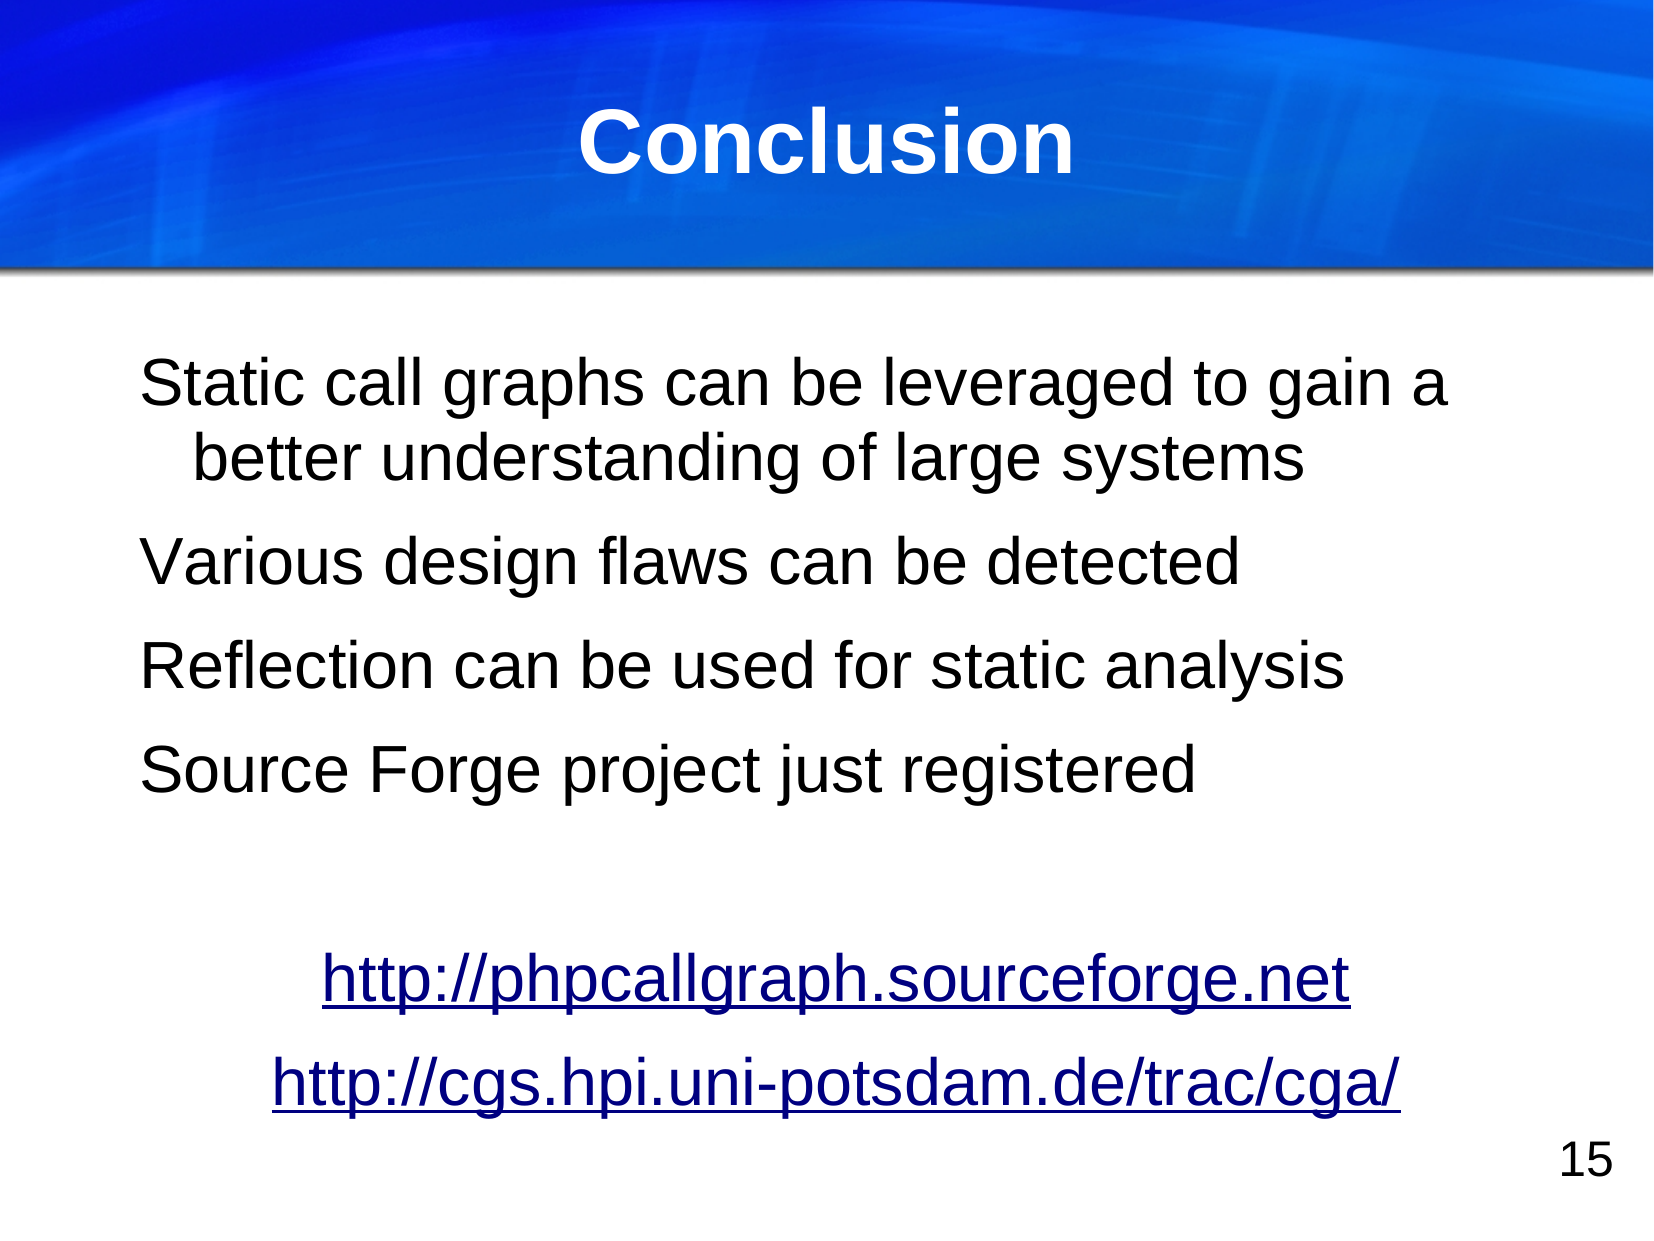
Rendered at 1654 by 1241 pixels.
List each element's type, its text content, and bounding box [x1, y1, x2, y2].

title Conclusion [121, 37, 1534, 246]
picture [0, 0, 1654, 1241]
list Static call graphs can be leveraged to gain a better understanding of large systems Various design flaws can be detected Reflection can be used for static analysis Source Forge project just registered http://phpcallgraph.sourceforge.net http://cgs.hpi.uni-potsdam.de/trac/cga/ [121, 344, 1534, 1225]
